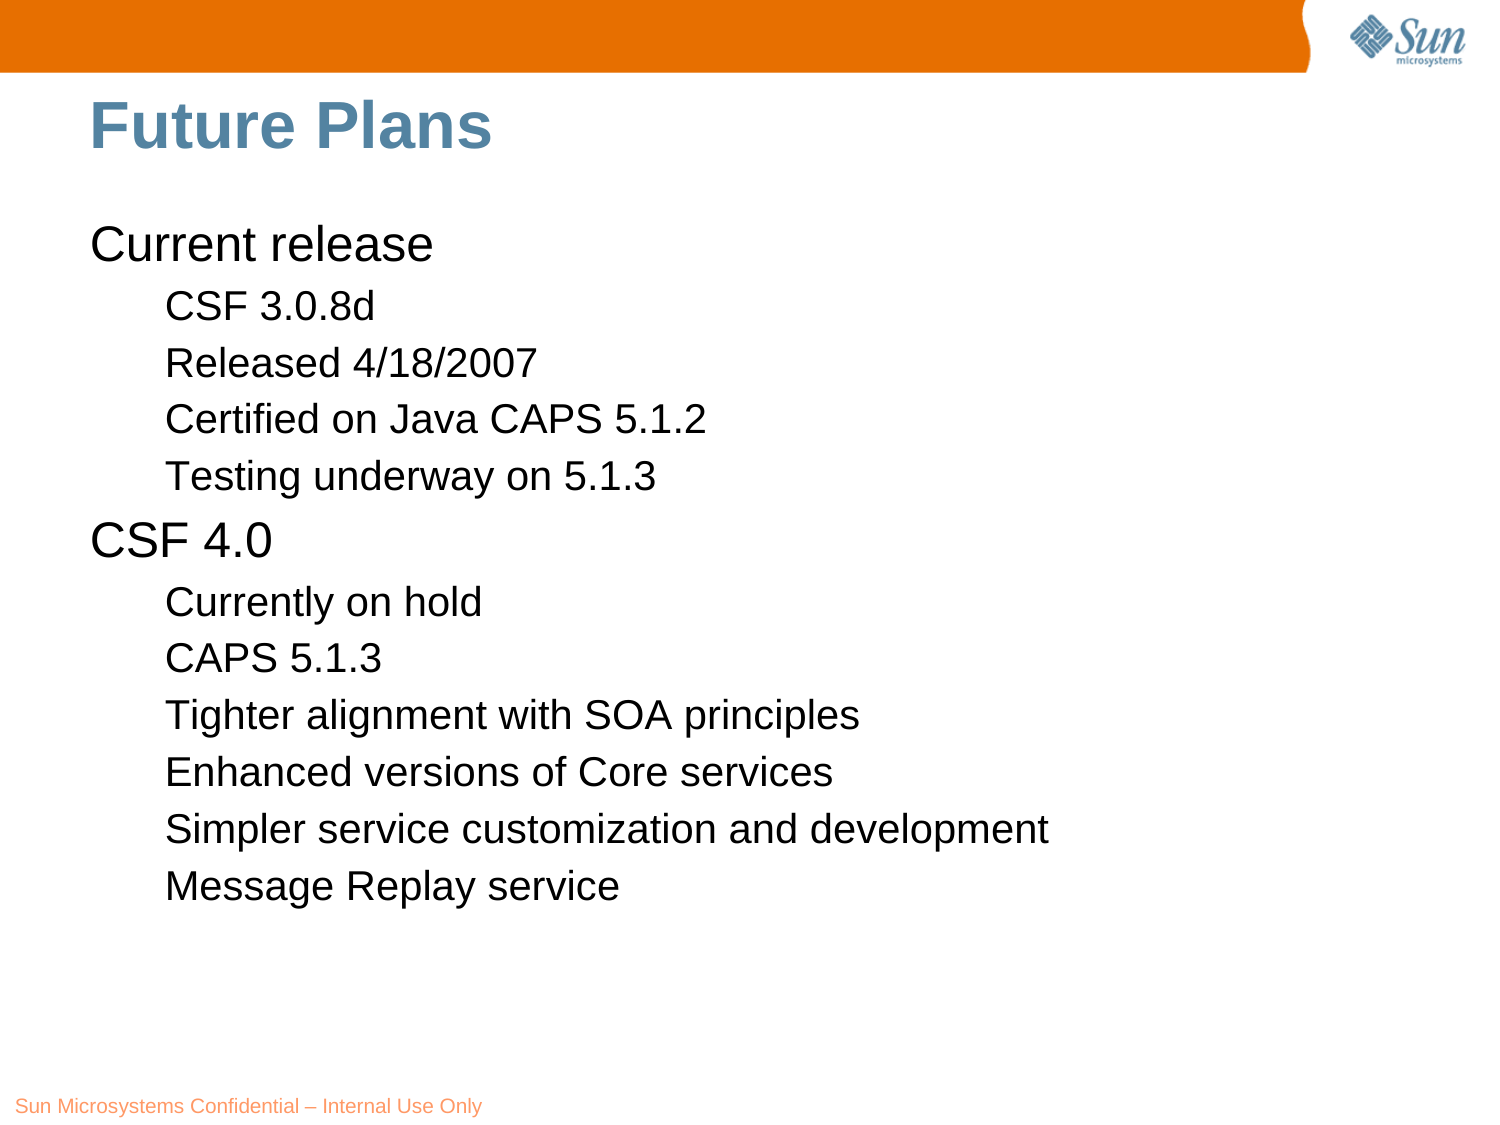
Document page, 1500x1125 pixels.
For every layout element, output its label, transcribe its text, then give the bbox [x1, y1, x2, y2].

picture [0, 0, 1500, 75]
list Current release CSF 3.0.8d Released 4/18/2007 Certified on Java CAPS 5.1.2 Testing underway on 5.1.3 CSF 4.0 Currently on hold CAPS 5.1.3 Tighter alignment with SOA principles Enhanced versions of Core services Simpler service customization and development Message Replay service [75, 208, 1426, 1006]
title Future Plans [75, 79, 1426, 208]
